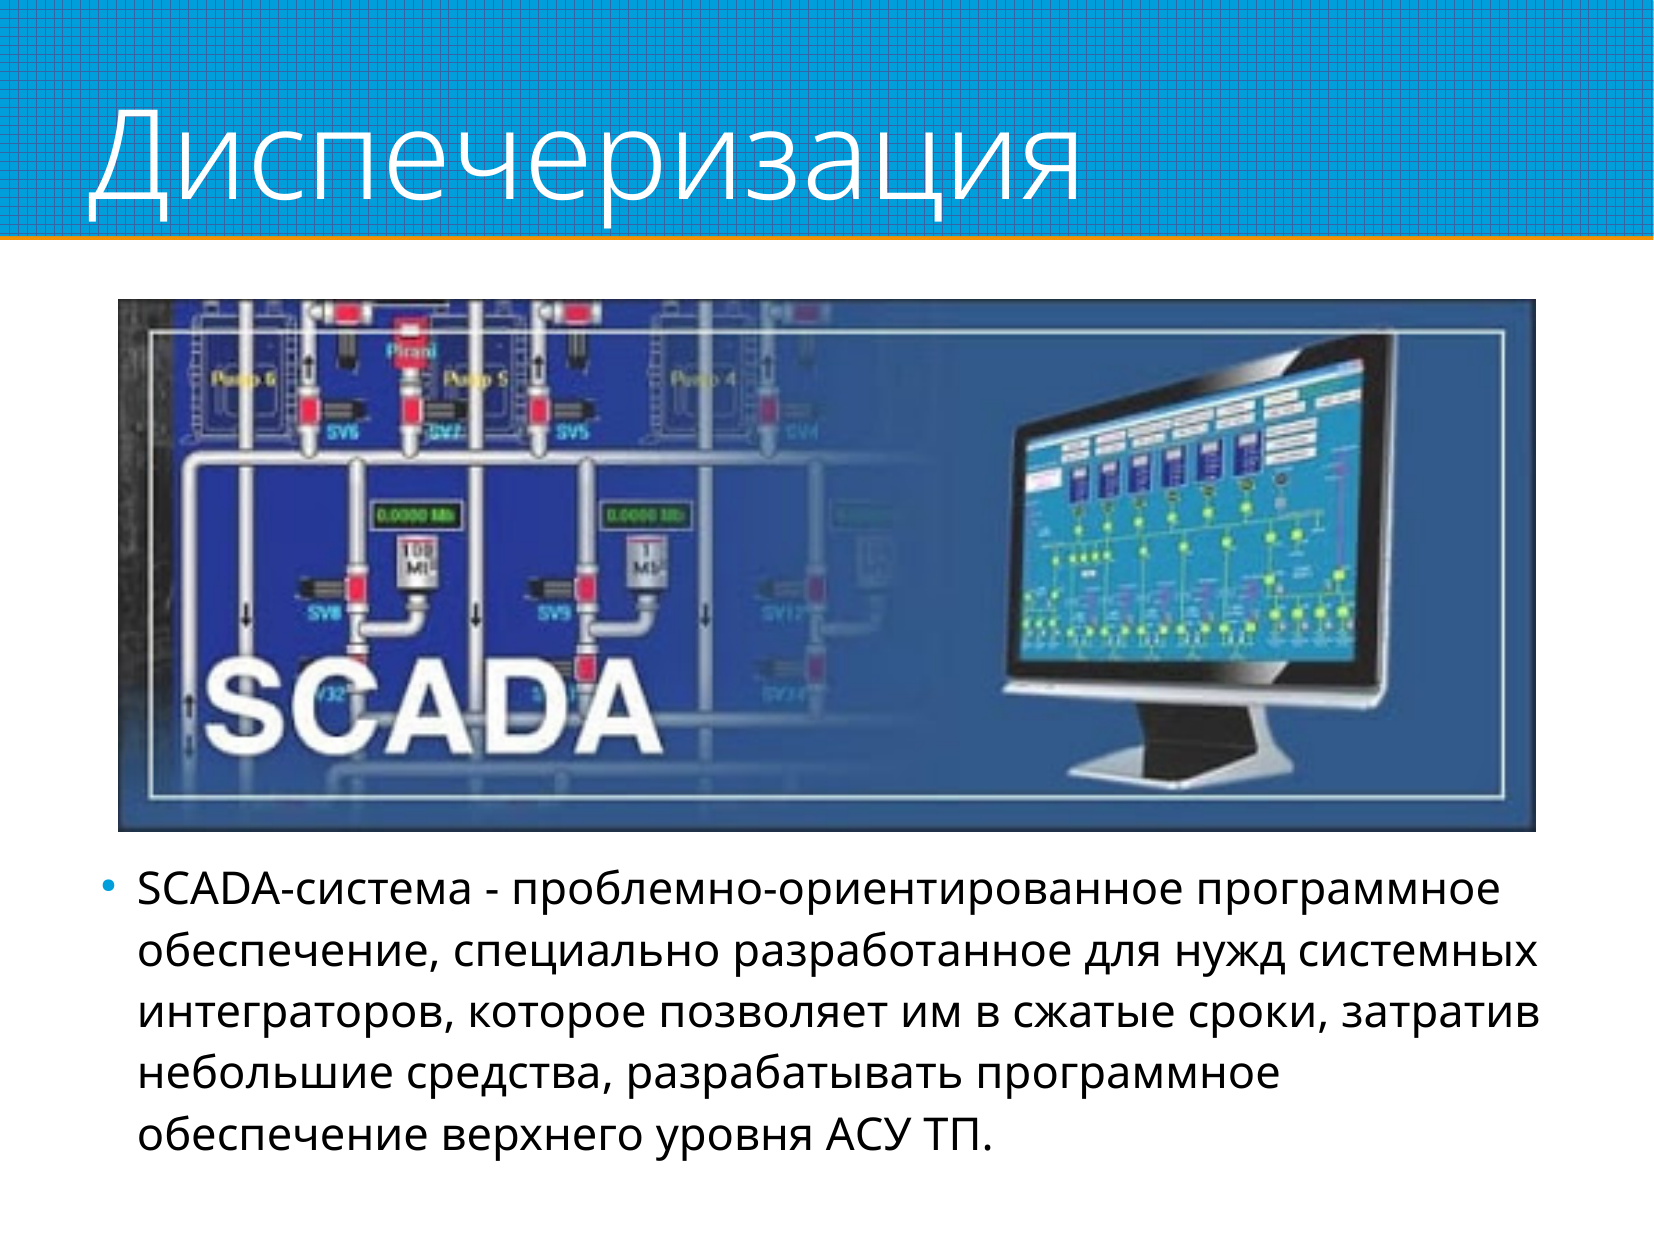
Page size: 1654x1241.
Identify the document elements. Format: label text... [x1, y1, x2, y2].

picture [118, 299, 1536, 832]
list SCADA-система - проблемно-ориентированное программное обеспечение, специально разработанное для нужд системных интеграторов, которое позволяет им в сжатые сроки, затратив небольшие средства, разрабатывать программное обеспечение верхнего уровня АСУ ТП. [88, 856, 1565, 1172]
title Диспечеризация [88, 19, 1565, 237]
